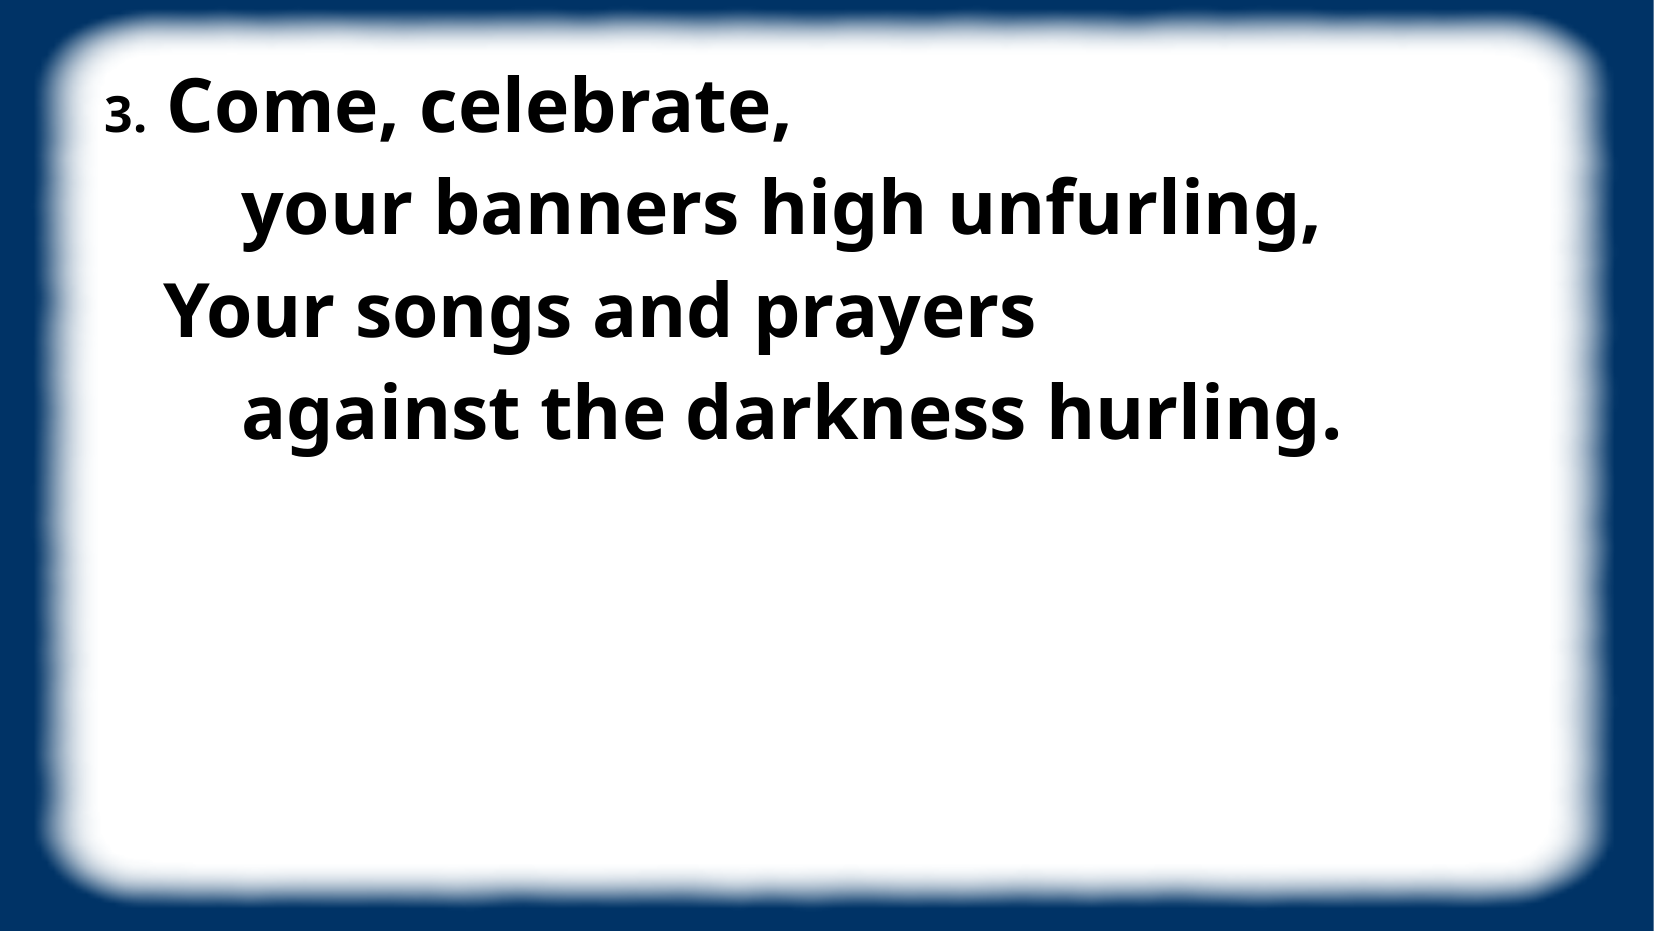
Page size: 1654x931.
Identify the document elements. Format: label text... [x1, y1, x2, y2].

picture [0, 0, 1654, 931]
text_box 3. Come, celebrate, your banners high unfurling, Your songs and prayers against the darkness hurling. [90, 45, 1576, 504]
